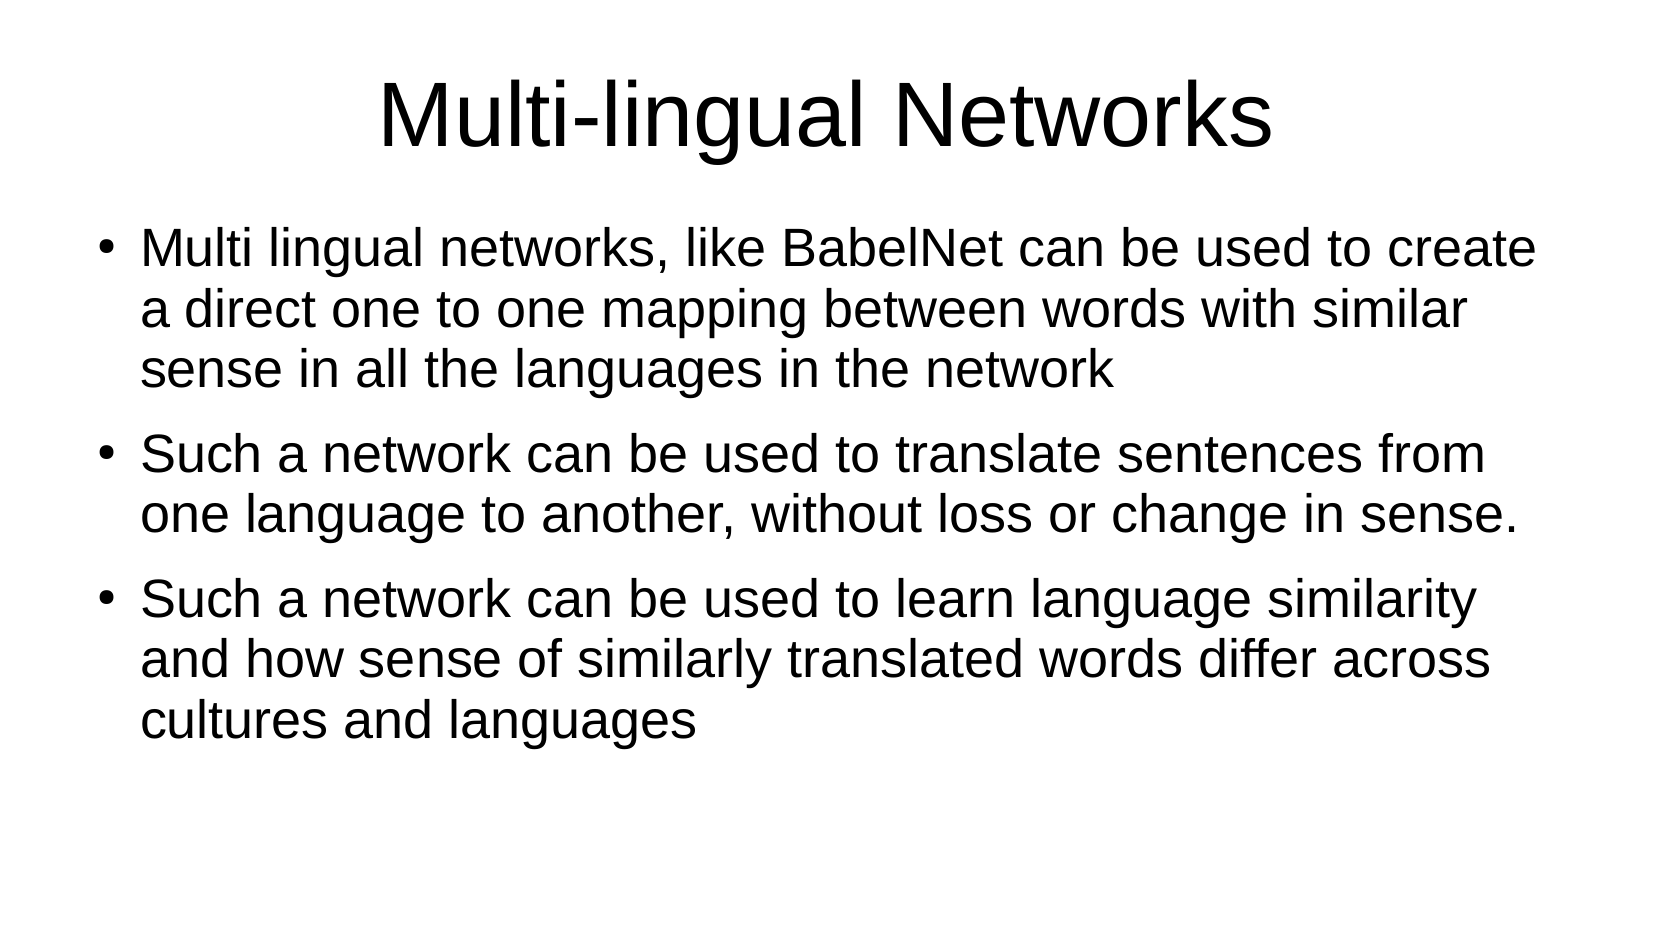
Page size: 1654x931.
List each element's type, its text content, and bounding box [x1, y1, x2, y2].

list Multi lingual networks, like BabelNet can be used to create a direct one to one mapping between words with similar sense in all the languages in the network Such a network can be used to translate sentences from one language to another, without loss or change in sense. Such a network can be used to learn language similarity and how sense of similarly translated words differ across cultures and languages [82, 217, 1571, 758]
title Multi-lingual Networks [82, 37, 1571, 193]
